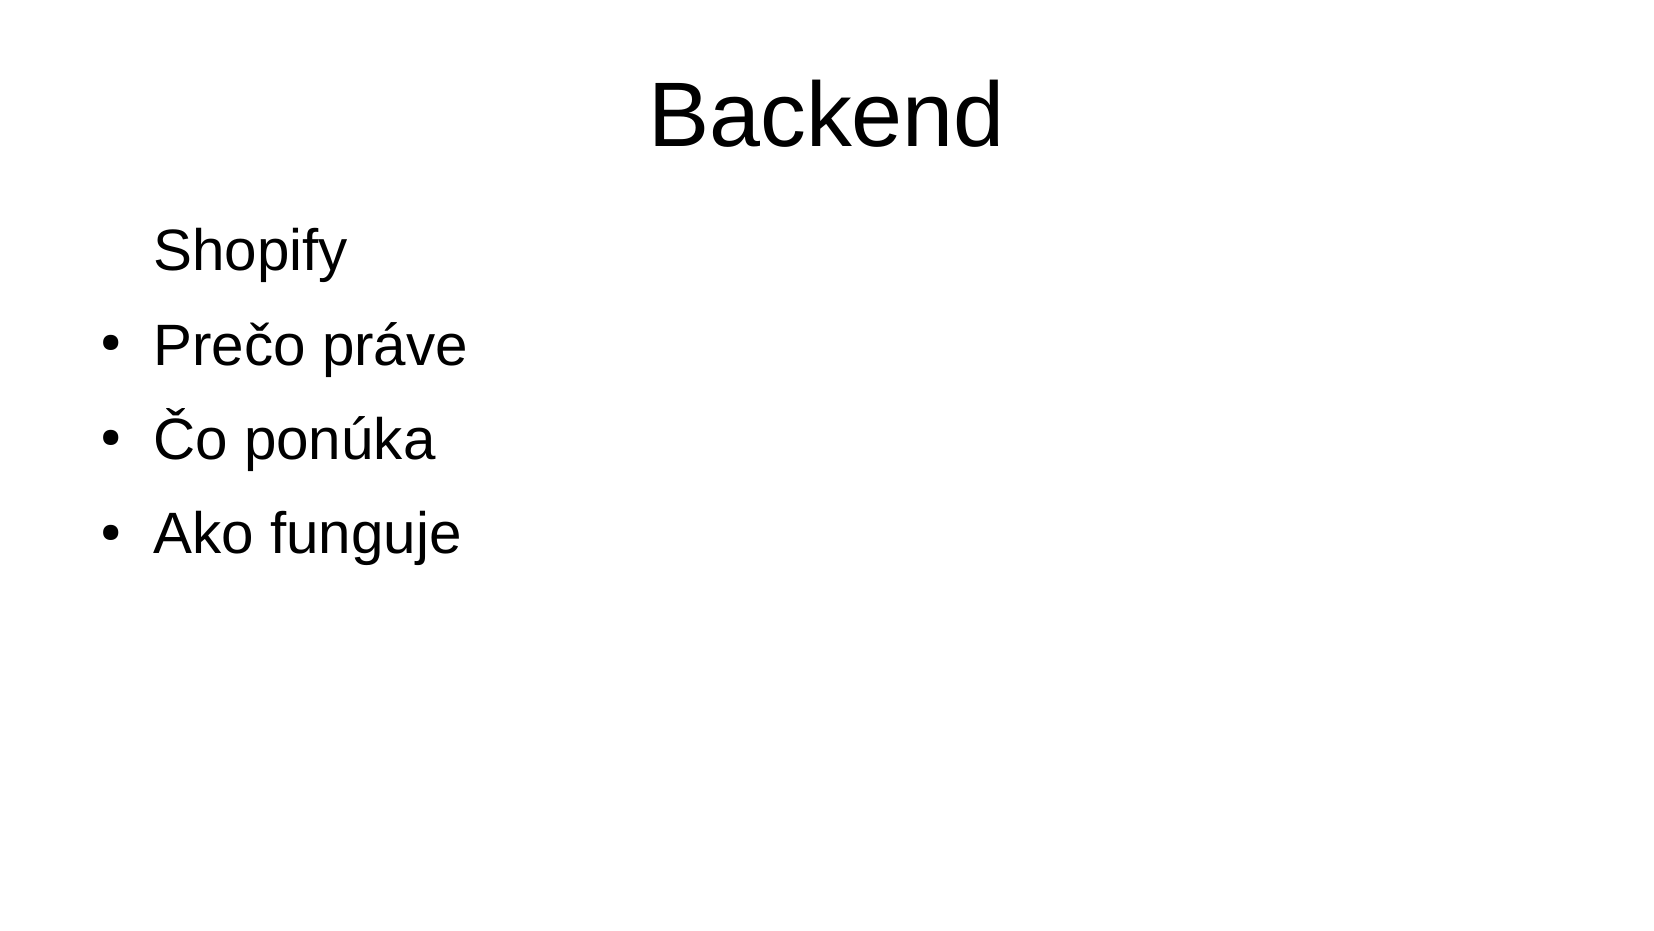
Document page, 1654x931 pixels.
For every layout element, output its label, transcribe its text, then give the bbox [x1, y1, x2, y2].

list Shopify Prečo práve Čo ponúka Ako funguje [82, 217, 1571, 758]
title Backend [82, 37, 1571, 193]
